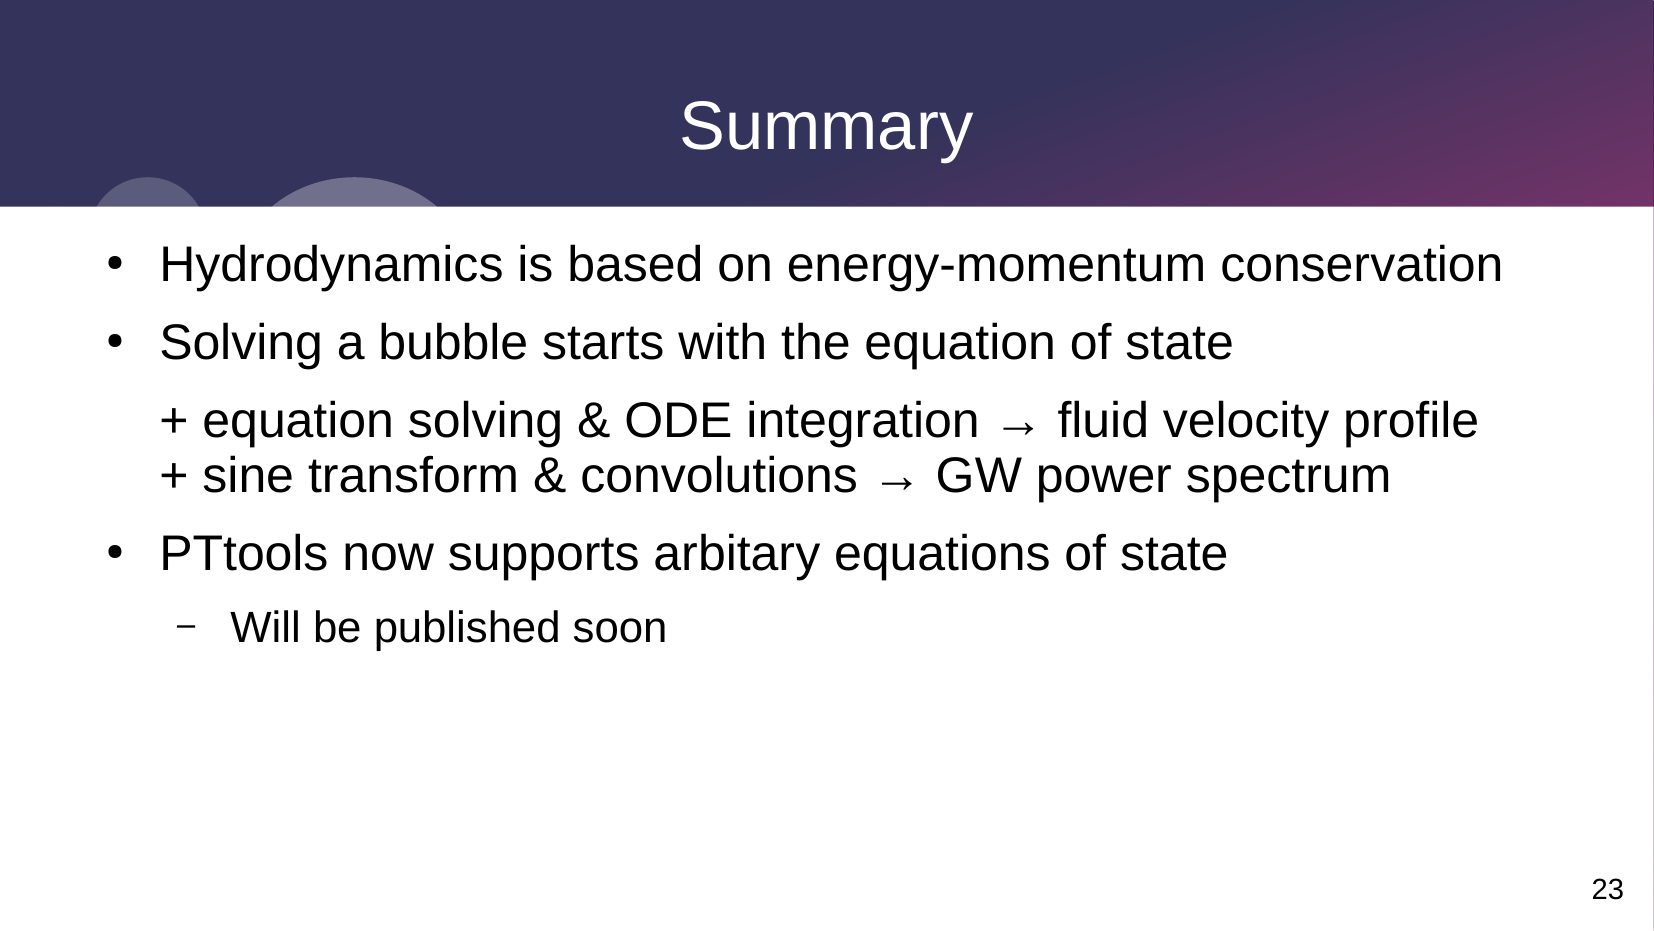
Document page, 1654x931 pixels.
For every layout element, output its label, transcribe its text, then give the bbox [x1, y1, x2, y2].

title Summary [88, 44, 1565, 207]
list Hydrodynamics is based on energy-momentum conservation Solving a bubble starts with the equation of state + equation solving & ODE integration → fluid velocity profile + sine transform & convolutions → GW power spectrum PTtools now supports arbitary equations of state Will be published soon [88, 236, 1565, 827]
